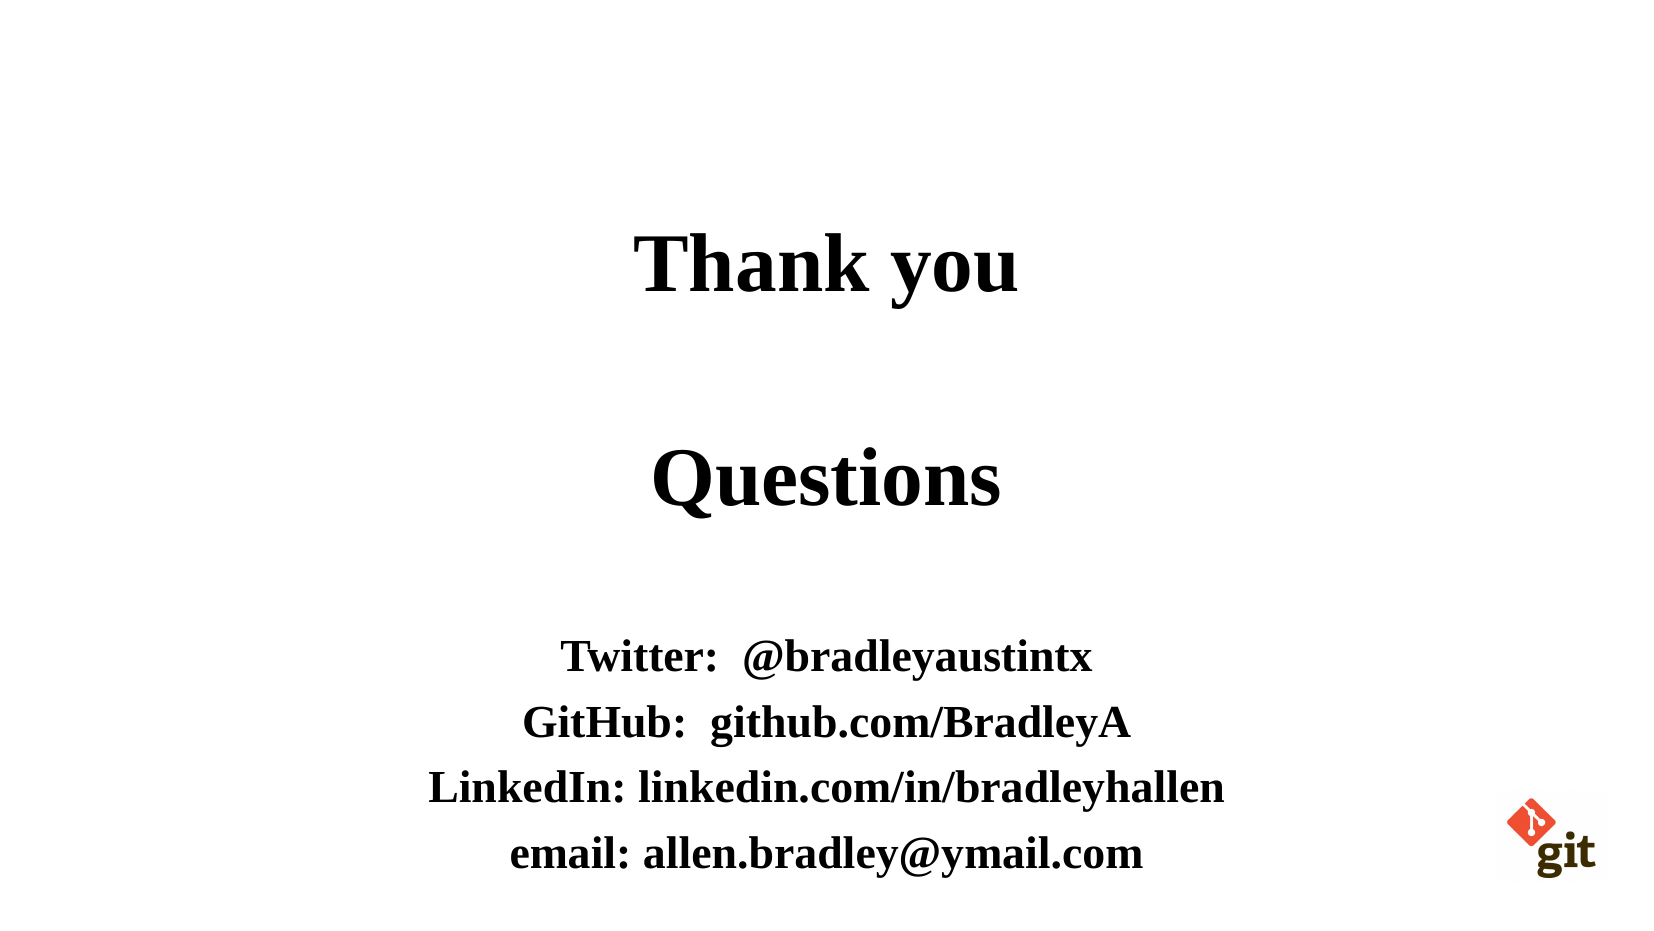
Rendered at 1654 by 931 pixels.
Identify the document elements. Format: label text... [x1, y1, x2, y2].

picture [1497, 789, 1606, 886]
subtitle Thank you Questions Twitter: @bradleyaustintx GitHub: github.com/BradleyA LinkedIn: linkedin.com/in/bradleyhallen email: allen.bradley@ymail.com [82, 26, 1571, 900]
